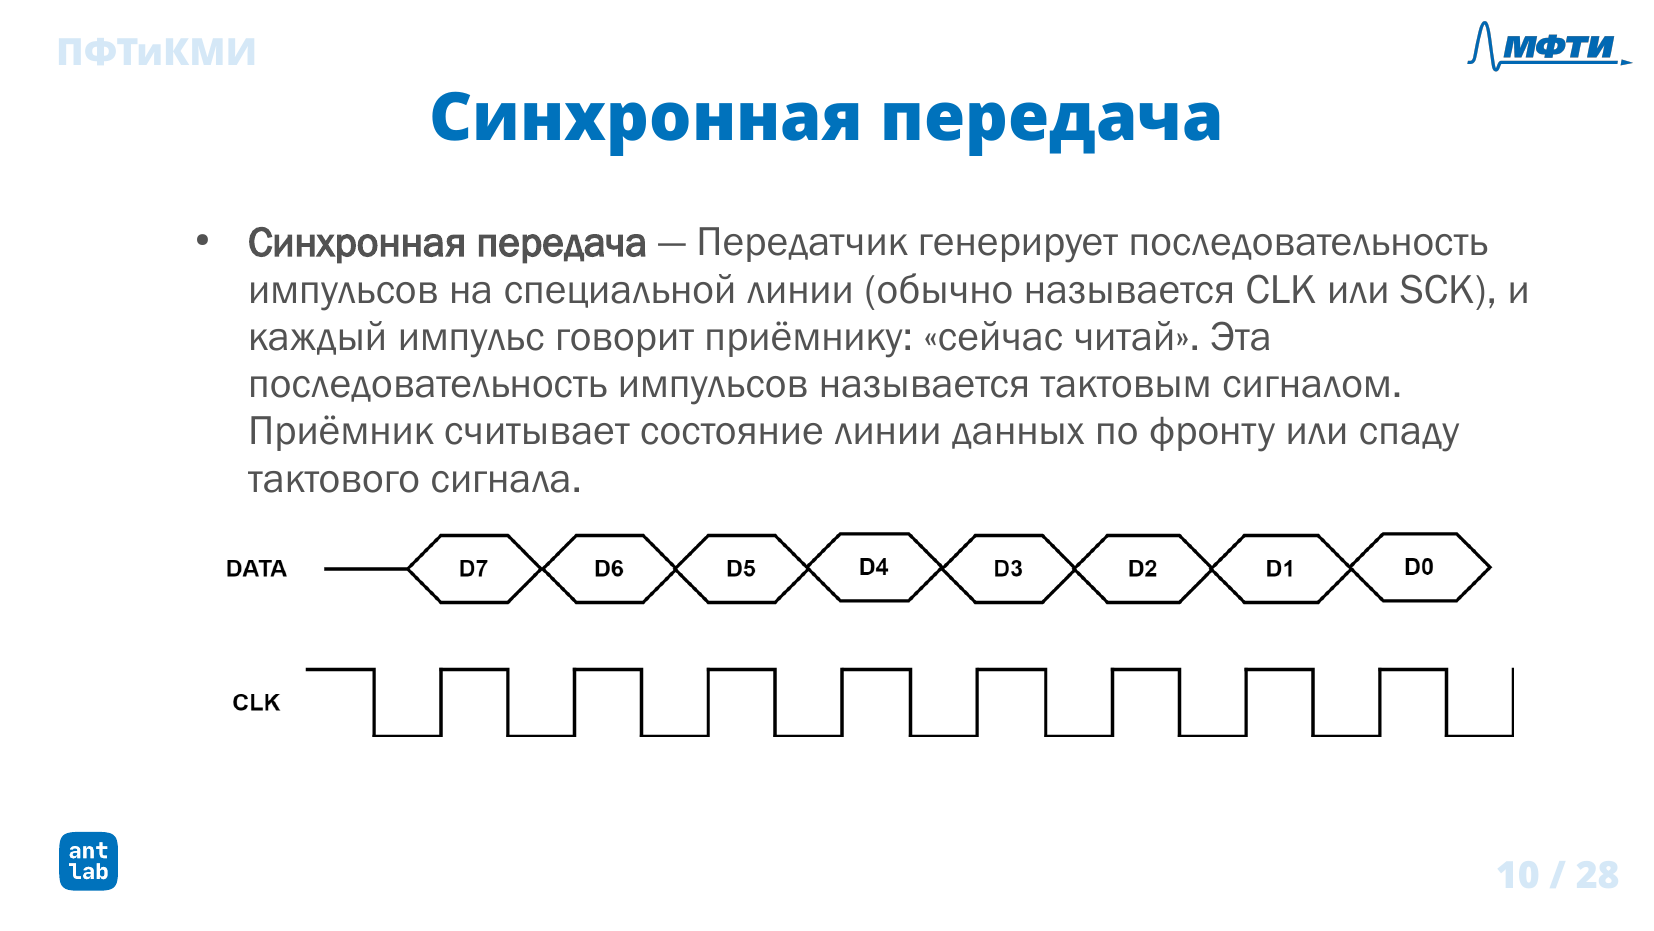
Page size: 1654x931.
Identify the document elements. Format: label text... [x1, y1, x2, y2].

list Синхронная передача — Передатчик генерирует последовательность импульсов на специальной линии (обычно называется CLK или SCK), и каждый импульс говорит приёмнику: «сейчас читай». Эта последовательность импульсов называется тактовым сигналом. Приёмник считывает состояние линии данных по фронту или спаду тактового сигнала. [177, 217, 1571, 502]
title Синхронная передача [82, 20, 1571, 209]
picture [1446, 0, 1654, 93]
picture [206, 531, 1514, 737]
